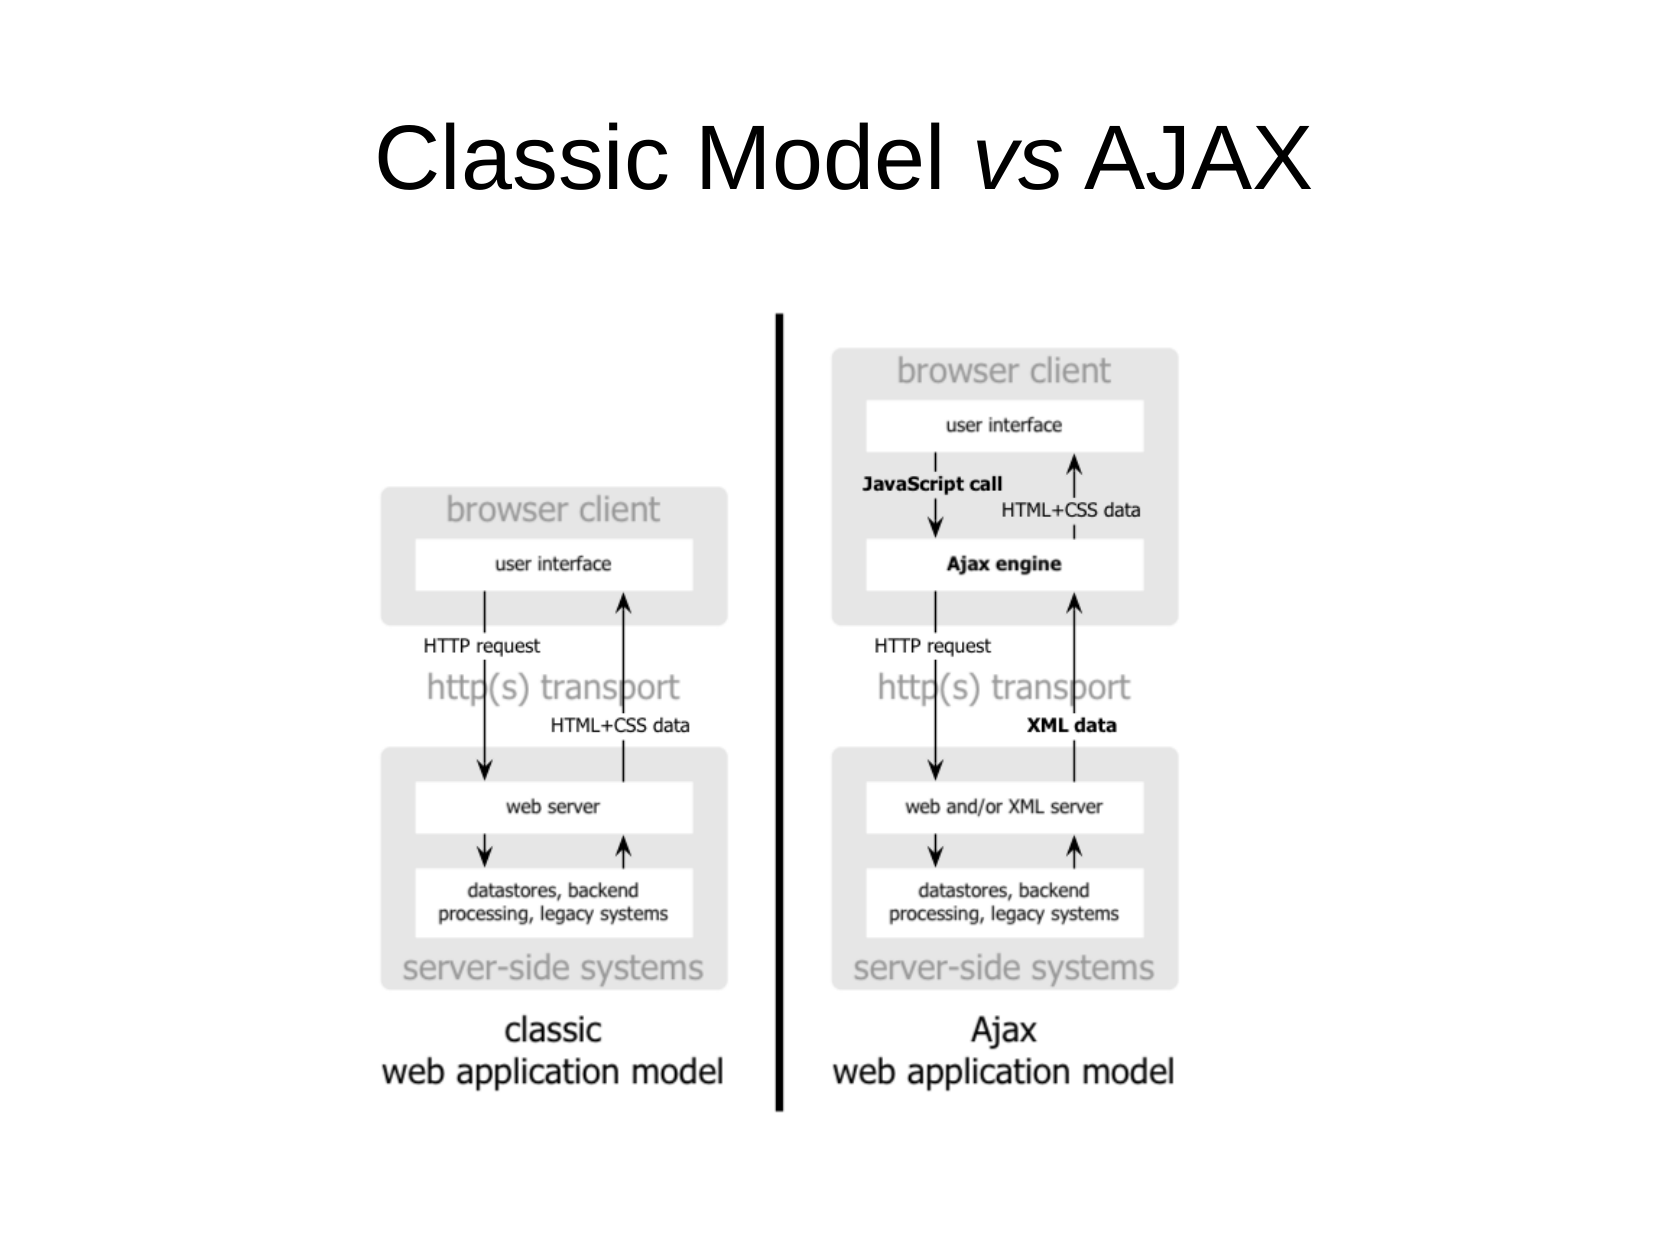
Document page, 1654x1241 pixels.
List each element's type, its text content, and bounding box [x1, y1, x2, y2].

title Classic Model vs AJAX [82, 49, 1571, 257]
picture [344, 303, 1198, 1121]
